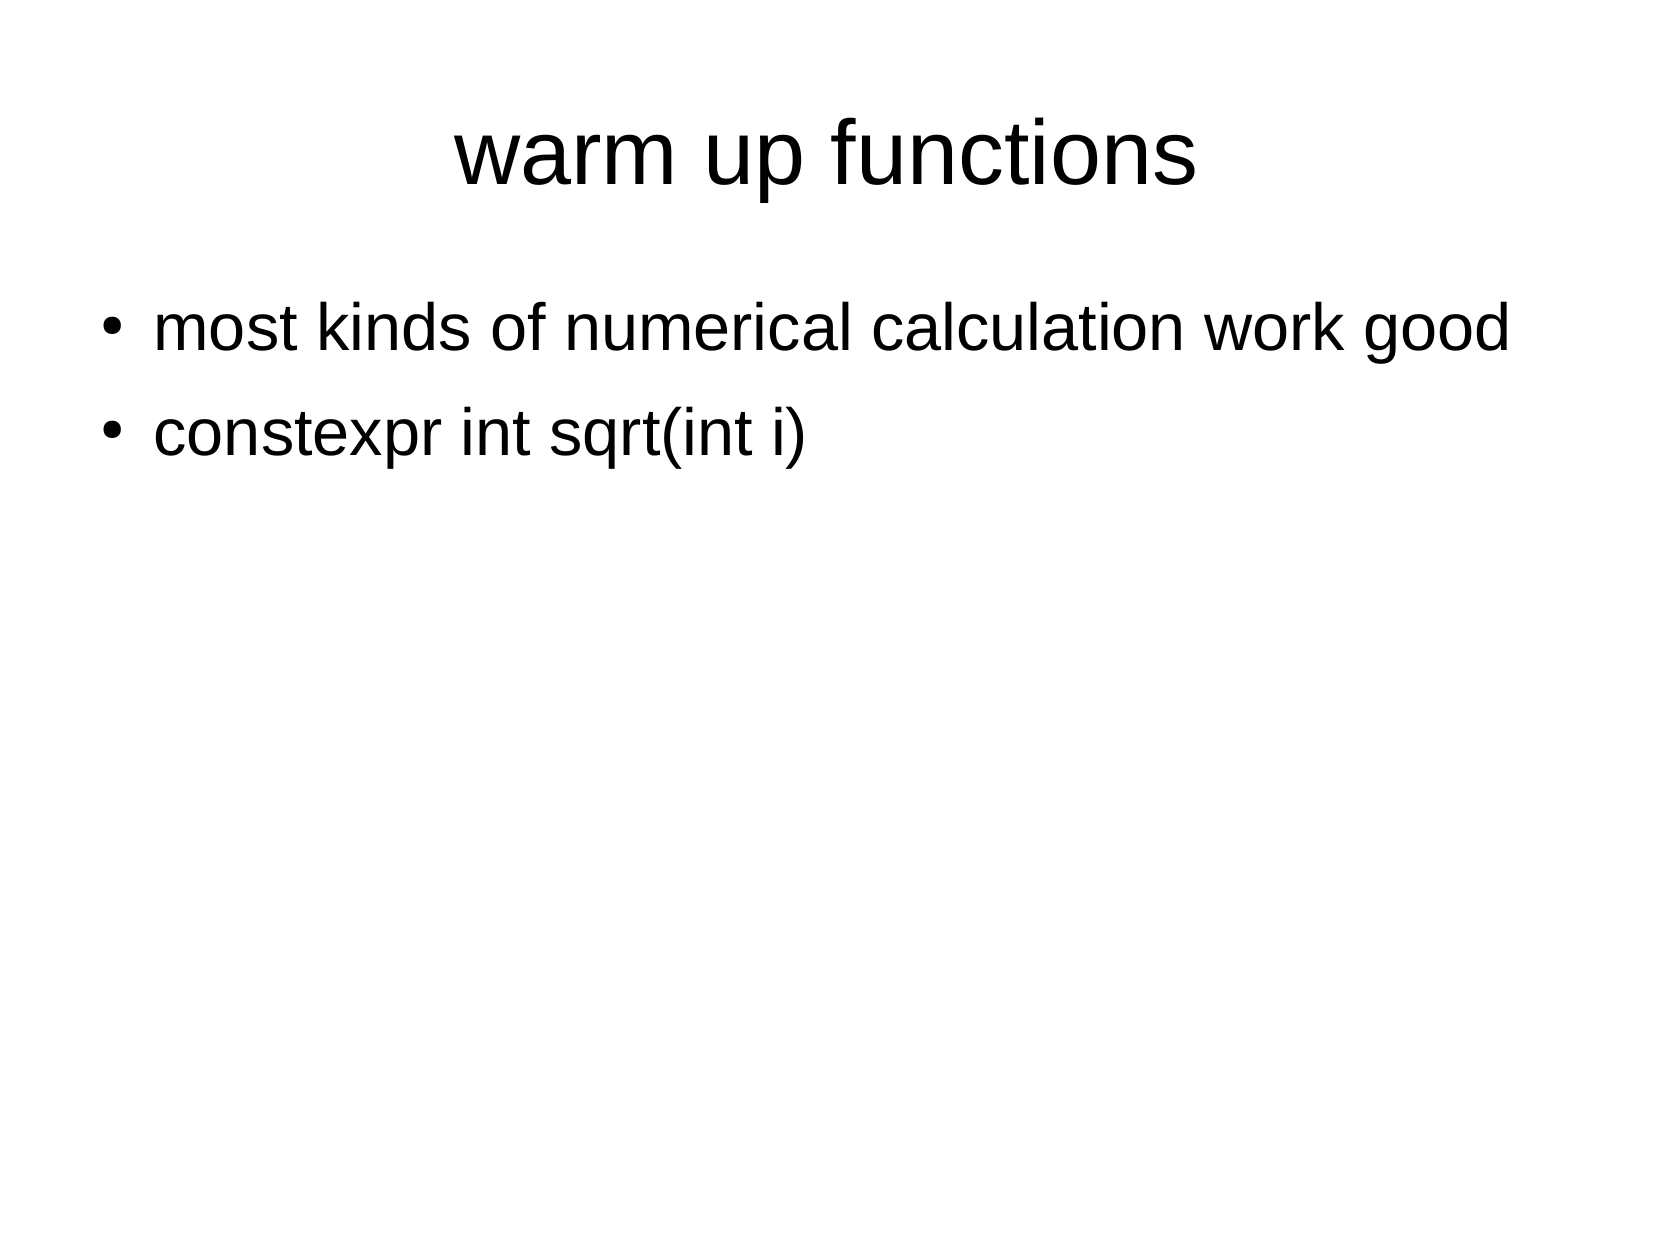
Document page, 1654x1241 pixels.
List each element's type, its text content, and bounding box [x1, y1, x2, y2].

title warm up functions [82, 49, 1571, 257]
list most kinds of numerical calculation work good constexpr int sqrt(int i) [82, 290, 1571, 1010]
